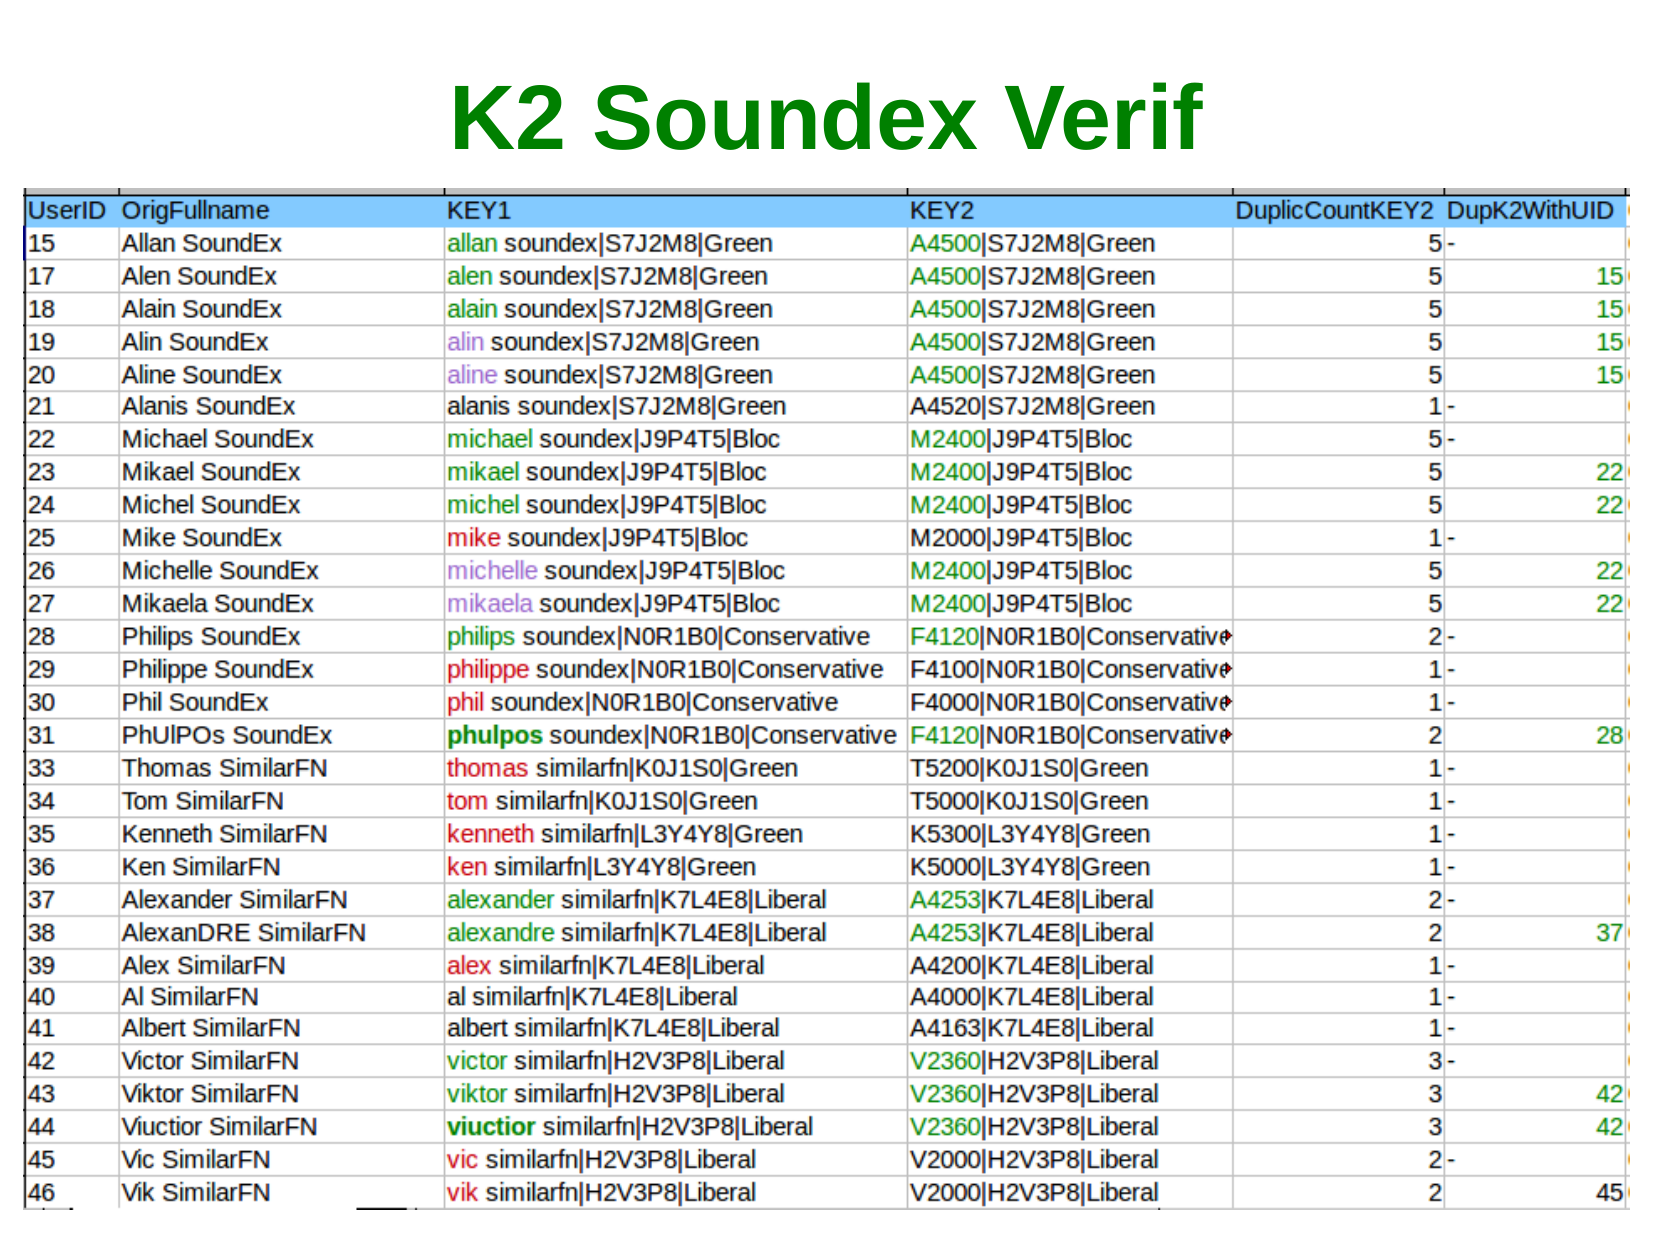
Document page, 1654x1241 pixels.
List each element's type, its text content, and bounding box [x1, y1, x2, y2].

title K2 Soundex Verif [82, 66, 1571, 170]
picture [23, 188, 1630, 1210]
